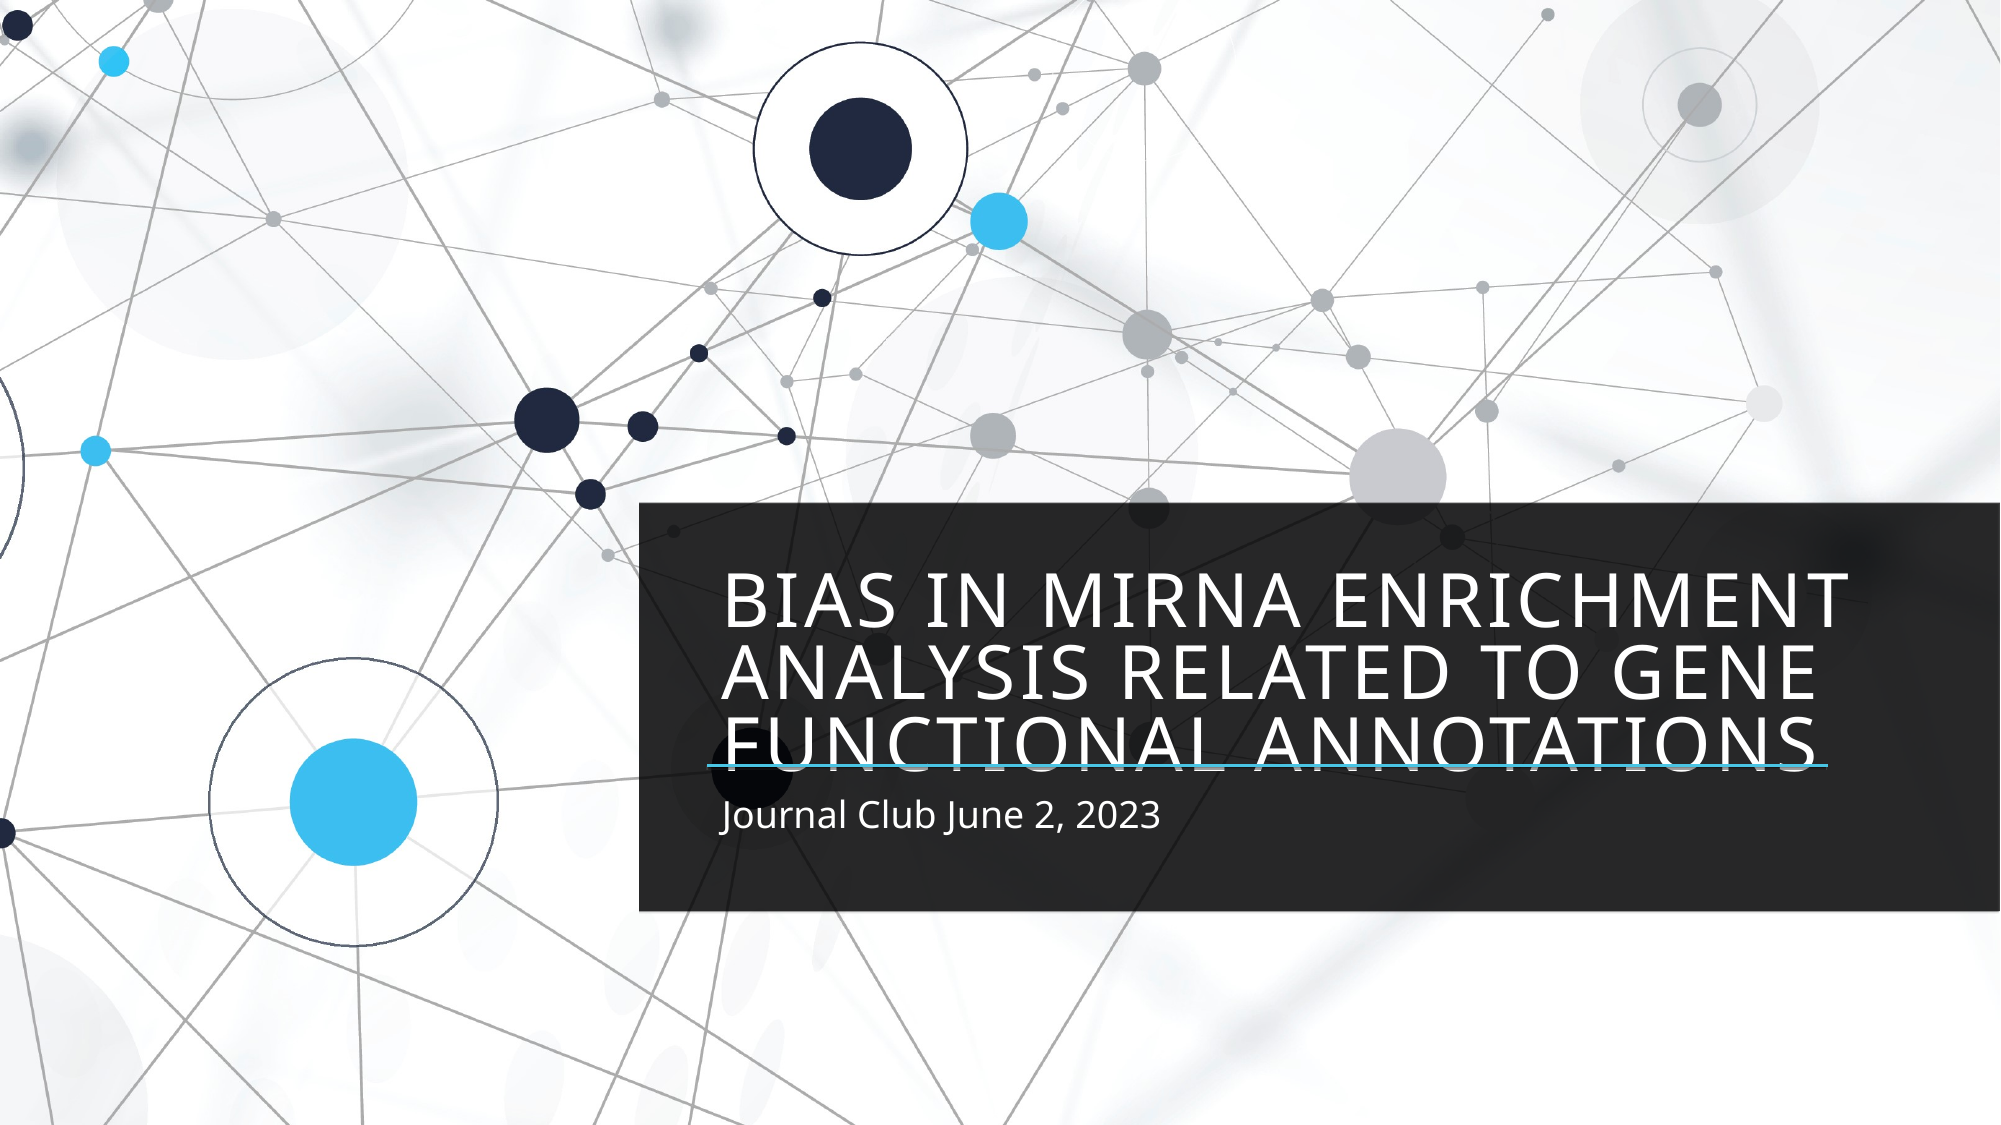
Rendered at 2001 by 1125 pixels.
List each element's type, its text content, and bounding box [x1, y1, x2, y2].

picture [0, 0, 2000, 1125]
title Bias in miRNA enrichment analysis related to gene functional annotations [706, 562, 1938, 742]
text_box [639, 503, 2000, 911]
subtitle Journal Club June 2, 2023 [706, 784, 1938, 869]
